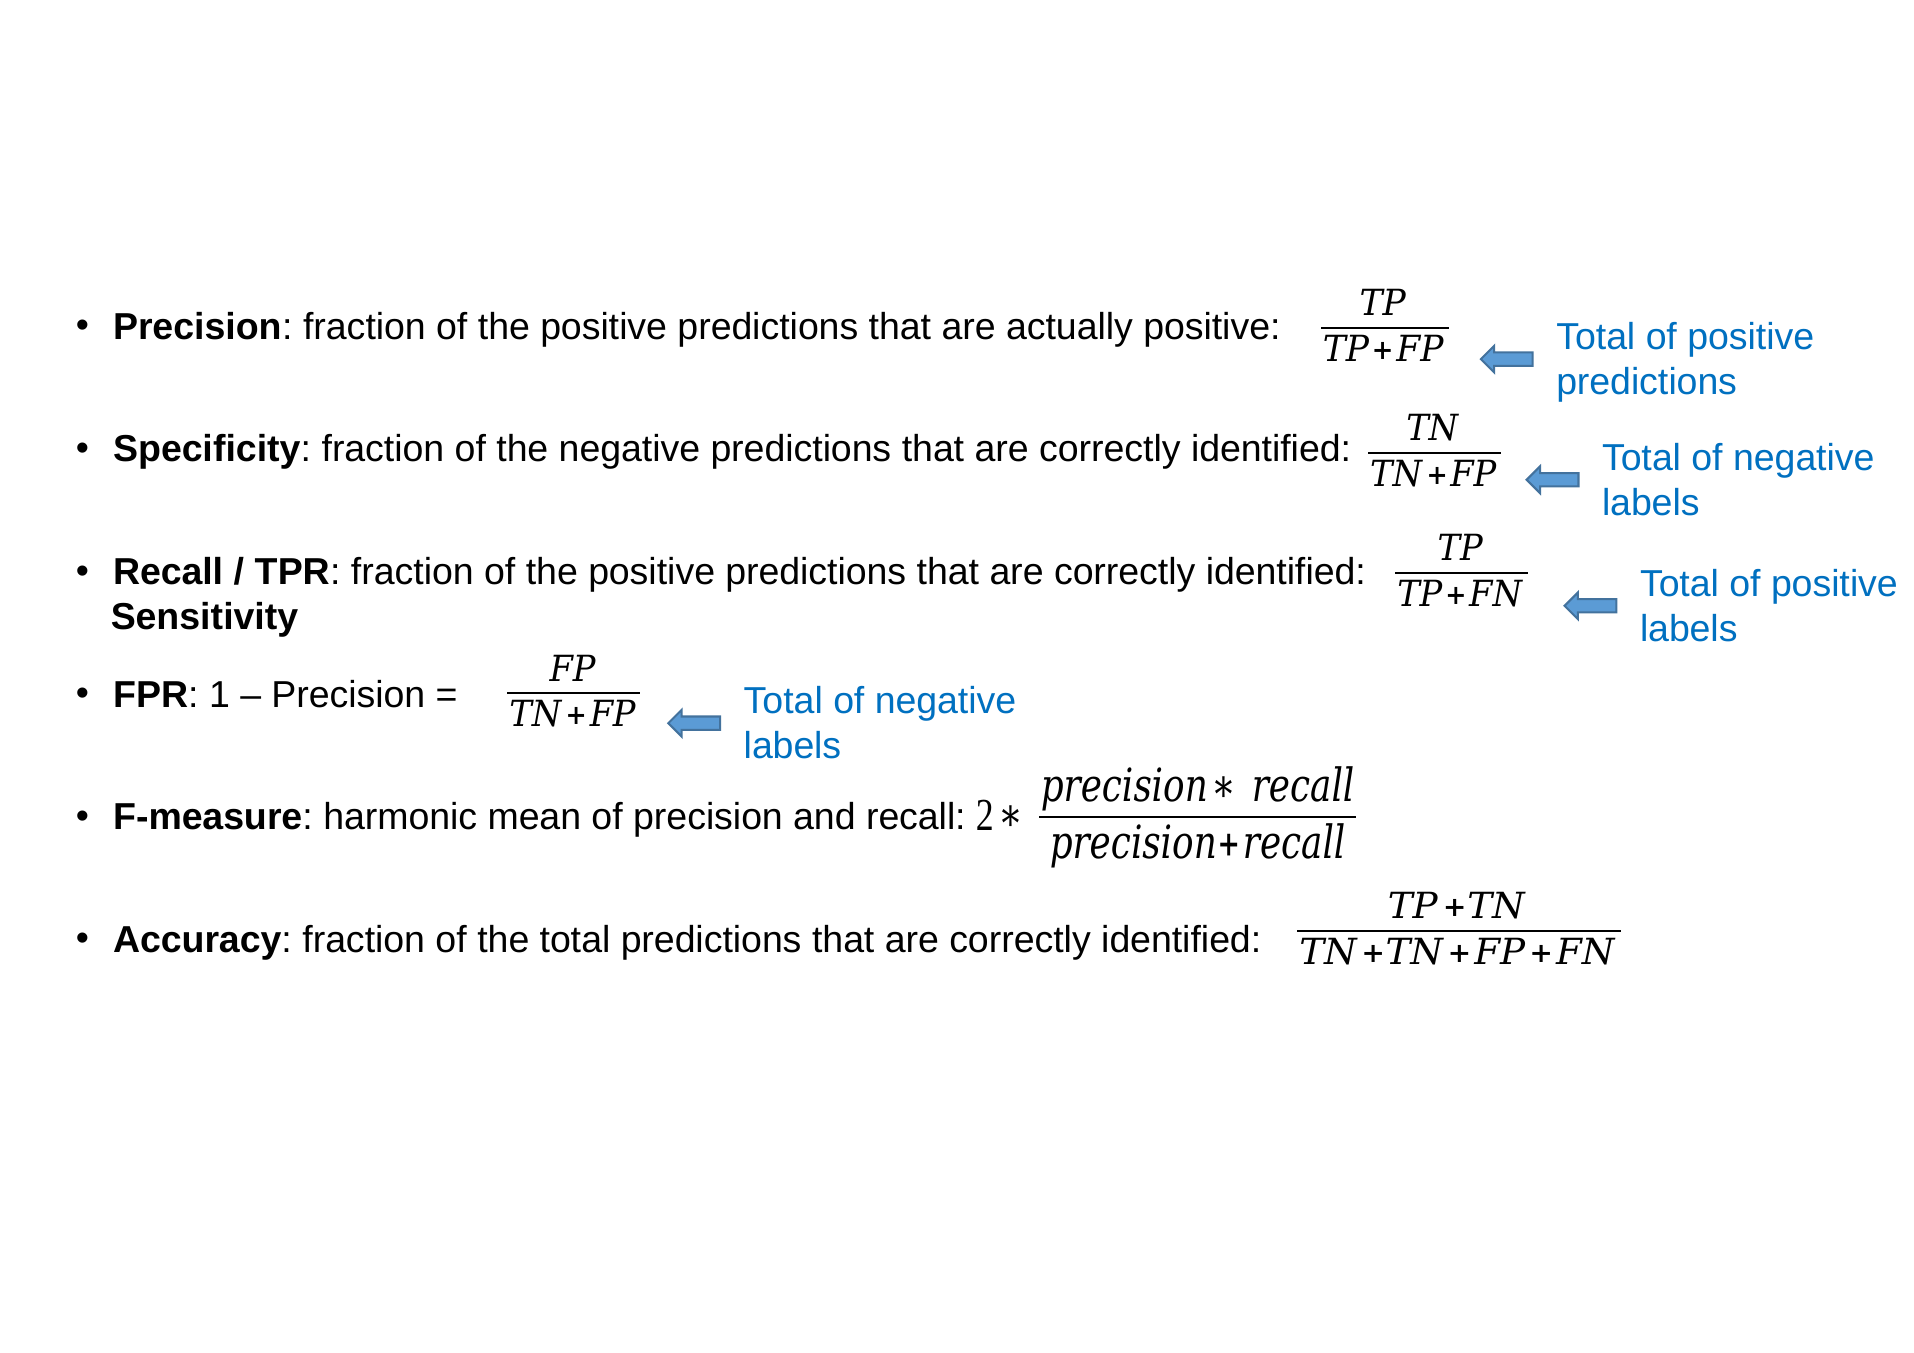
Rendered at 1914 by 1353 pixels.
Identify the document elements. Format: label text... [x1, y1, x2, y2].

text_box Total of positive labels [1625, 551, 1914, 656]
text_box [1564, 592, 1617, 620]
chart [496, 649, 650, 736]
text_box [1526, 466, 1579, 494]
text_box Sensitivity [96, 584, 314, 645]
text_box [668, 709, 721, 737]
text_box Total of negative labels [729, 668, 1050, 774]
chart [966, 761, 1367, 871]
text_box [1480, 345, 1533, 373]
list Precision: fraction of the positive predictions that are actually positive: Specificity: fraction of the negative predictions that are correctly identified: Recall / TPR: fraction of the positive predictions that are correctly identified: FPR: 1 – Precision = F-measure: harmonic mean of precision and recall: Accuracy: fraction of the total predictions that are correctly identified: [60, 299, 1786, 1014]
chart [1384, 529, 1538, 615]
chart [1309, 284, 1459, 370]
chart [1285, 887, 1631, 973]
text_box Total of negative labels [1587, 425, 1909, 530]
chart [1357, 409, 1510, 495]
text_box Total of positive predictions [1541, 304, 1863, 410]
